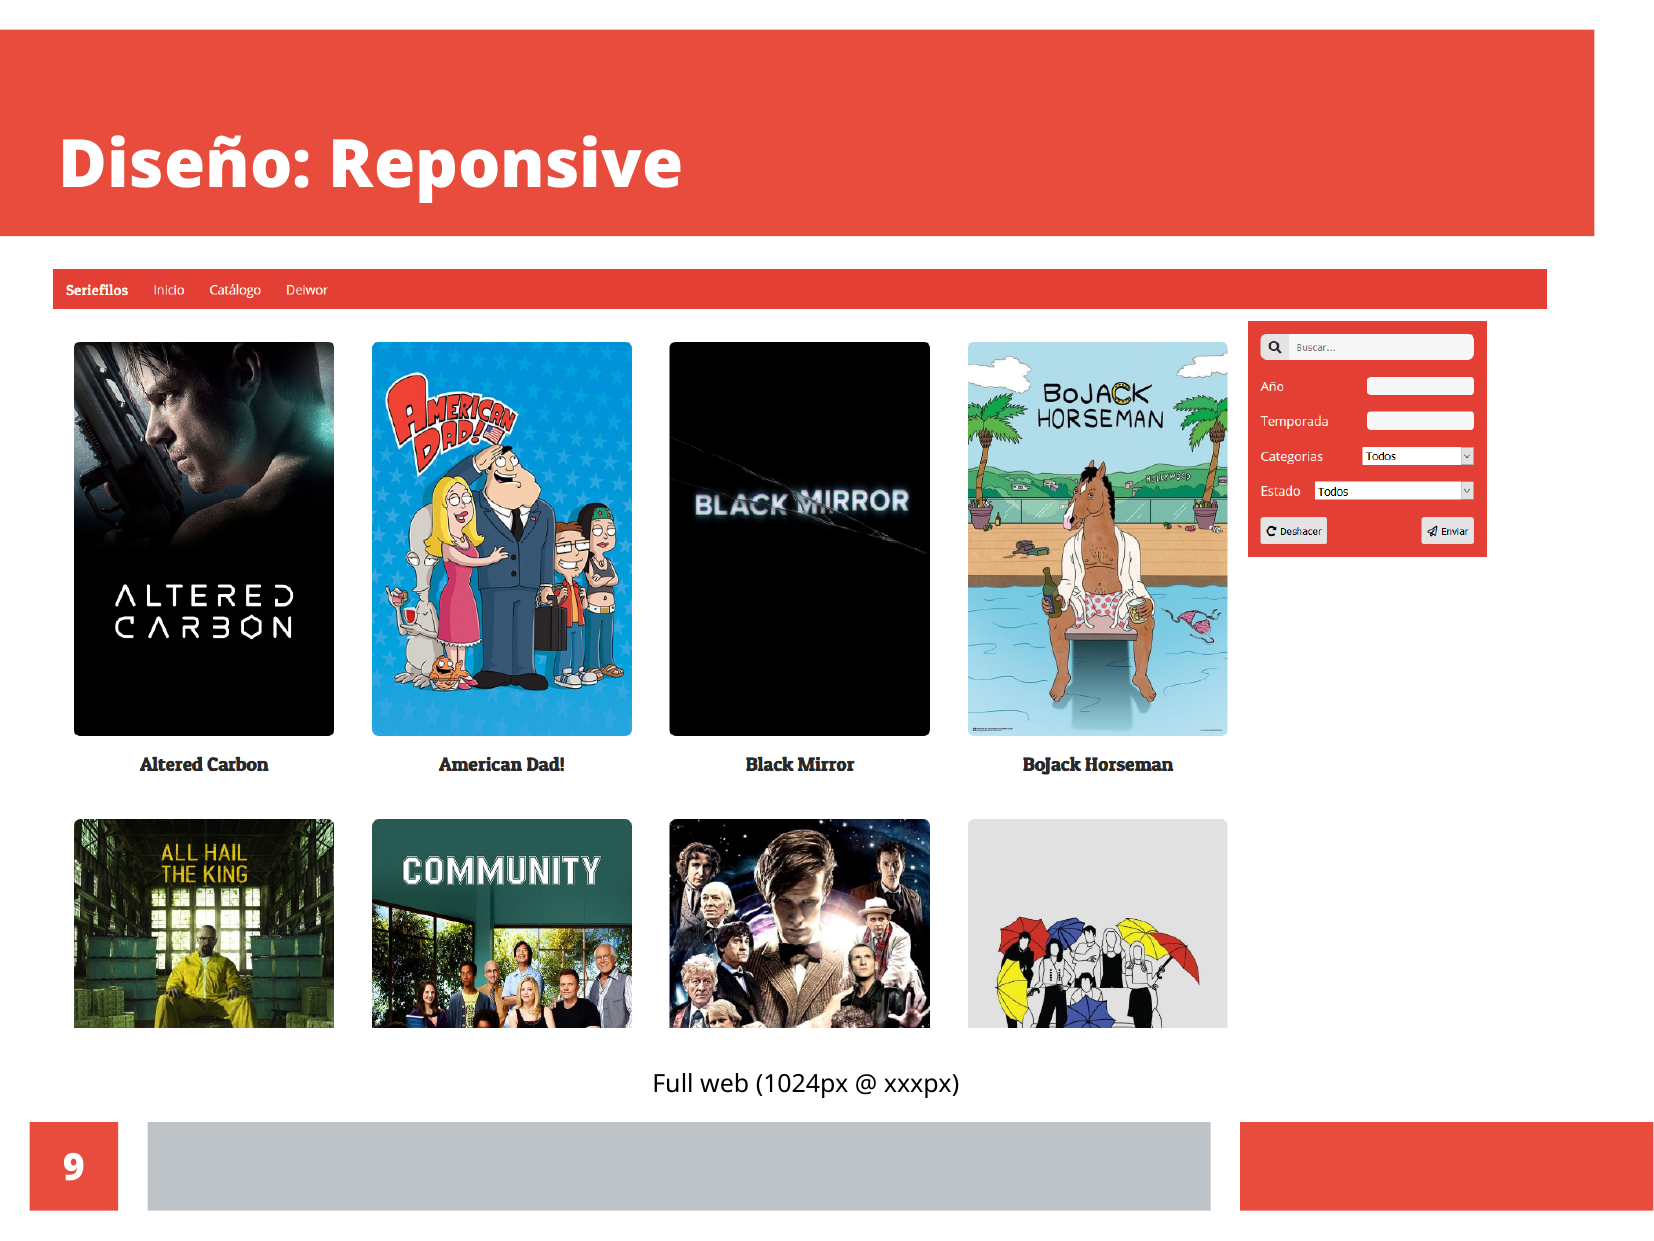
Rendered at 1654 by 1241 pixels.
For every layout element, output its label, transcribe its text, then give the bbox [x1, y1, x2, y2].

picture [53, 269, 1560, 1028]
title Diseño: Reponsive [59, 59, 1595, 207]
